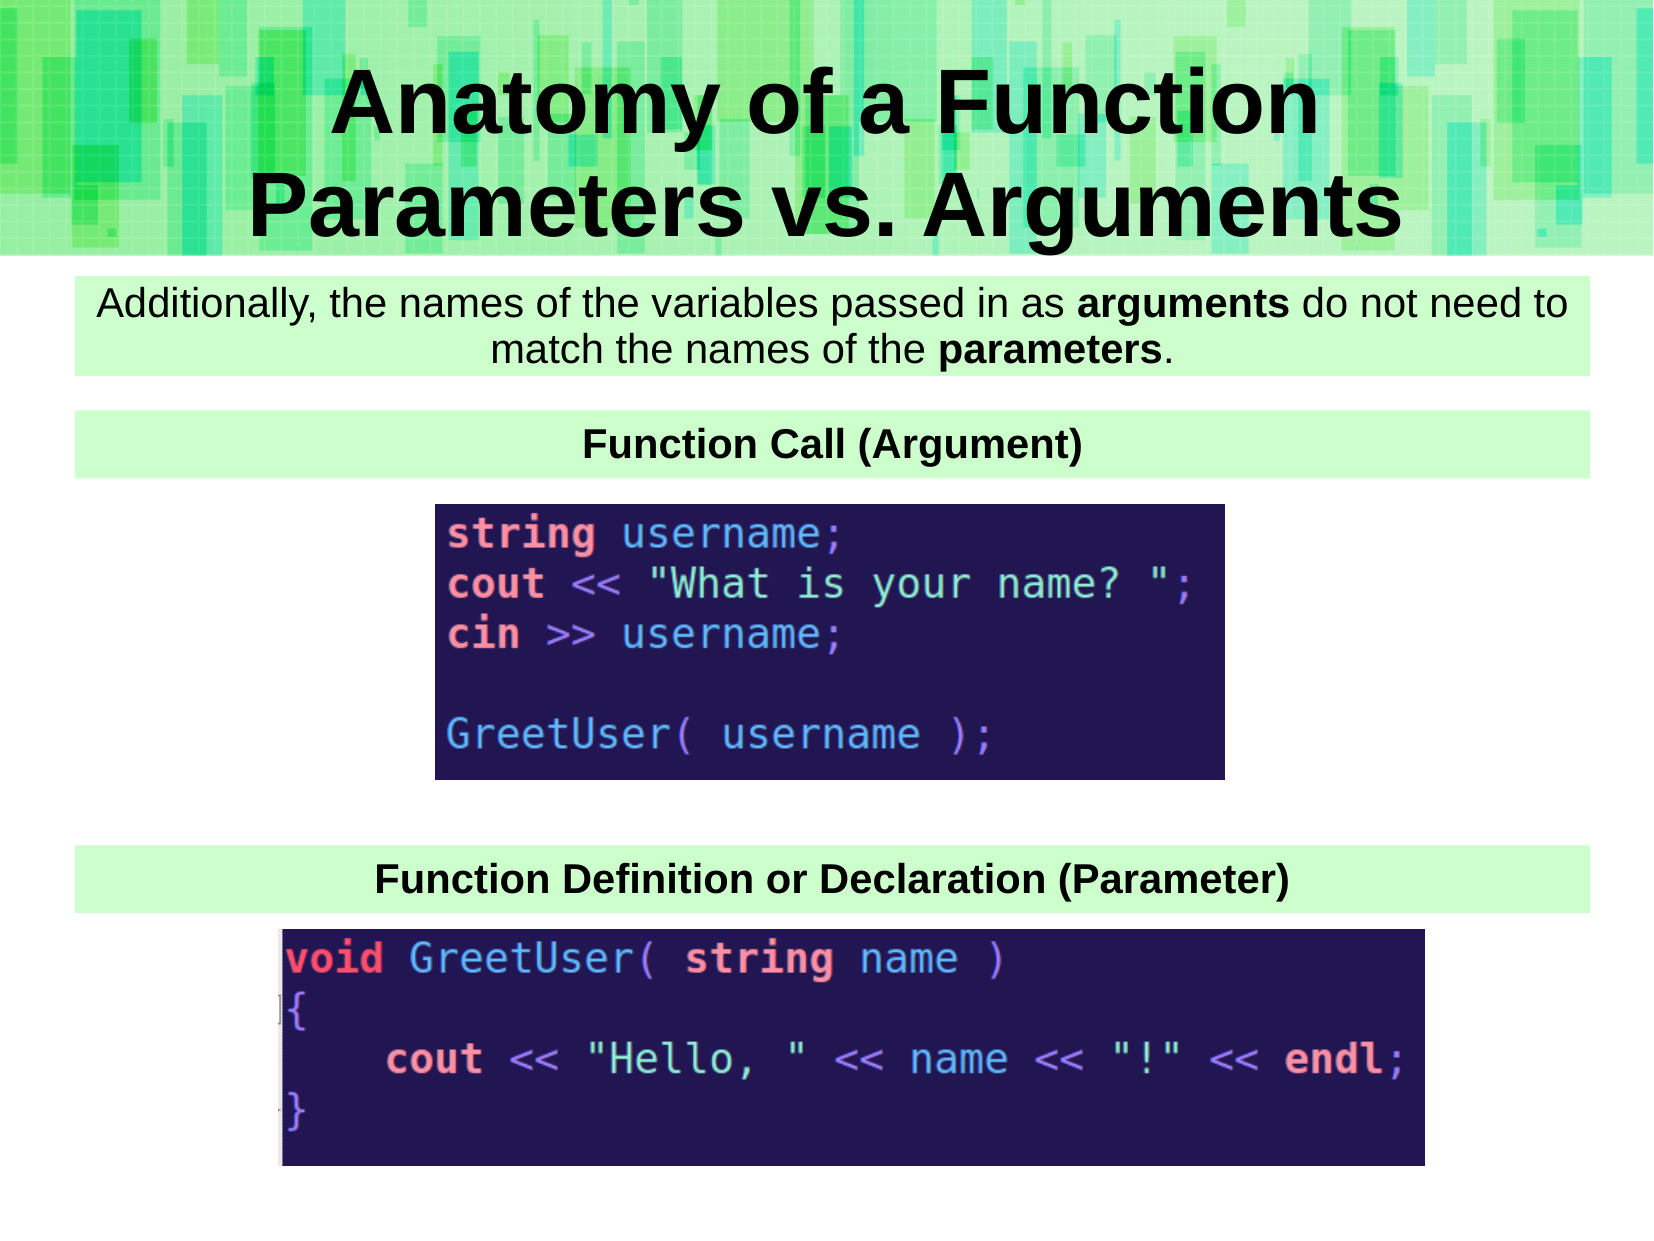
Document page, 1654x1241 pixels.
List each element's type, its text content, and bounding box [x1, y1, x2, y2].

text_box Function Call (Argument) [75, 410, 1591, 479]
picture [0, 0, 1654, 1241]
text_box Additionally, the names of the variables passed in as arguments do not need to match the names of the parameters. [75, 276, 1591, 377]
text_box Function Definition or Declaration (Parameter) [75, 845, 1591, 914]
title Anatomy of a Function Parameters vs. Arguments [82, 49, 1571, 257]
